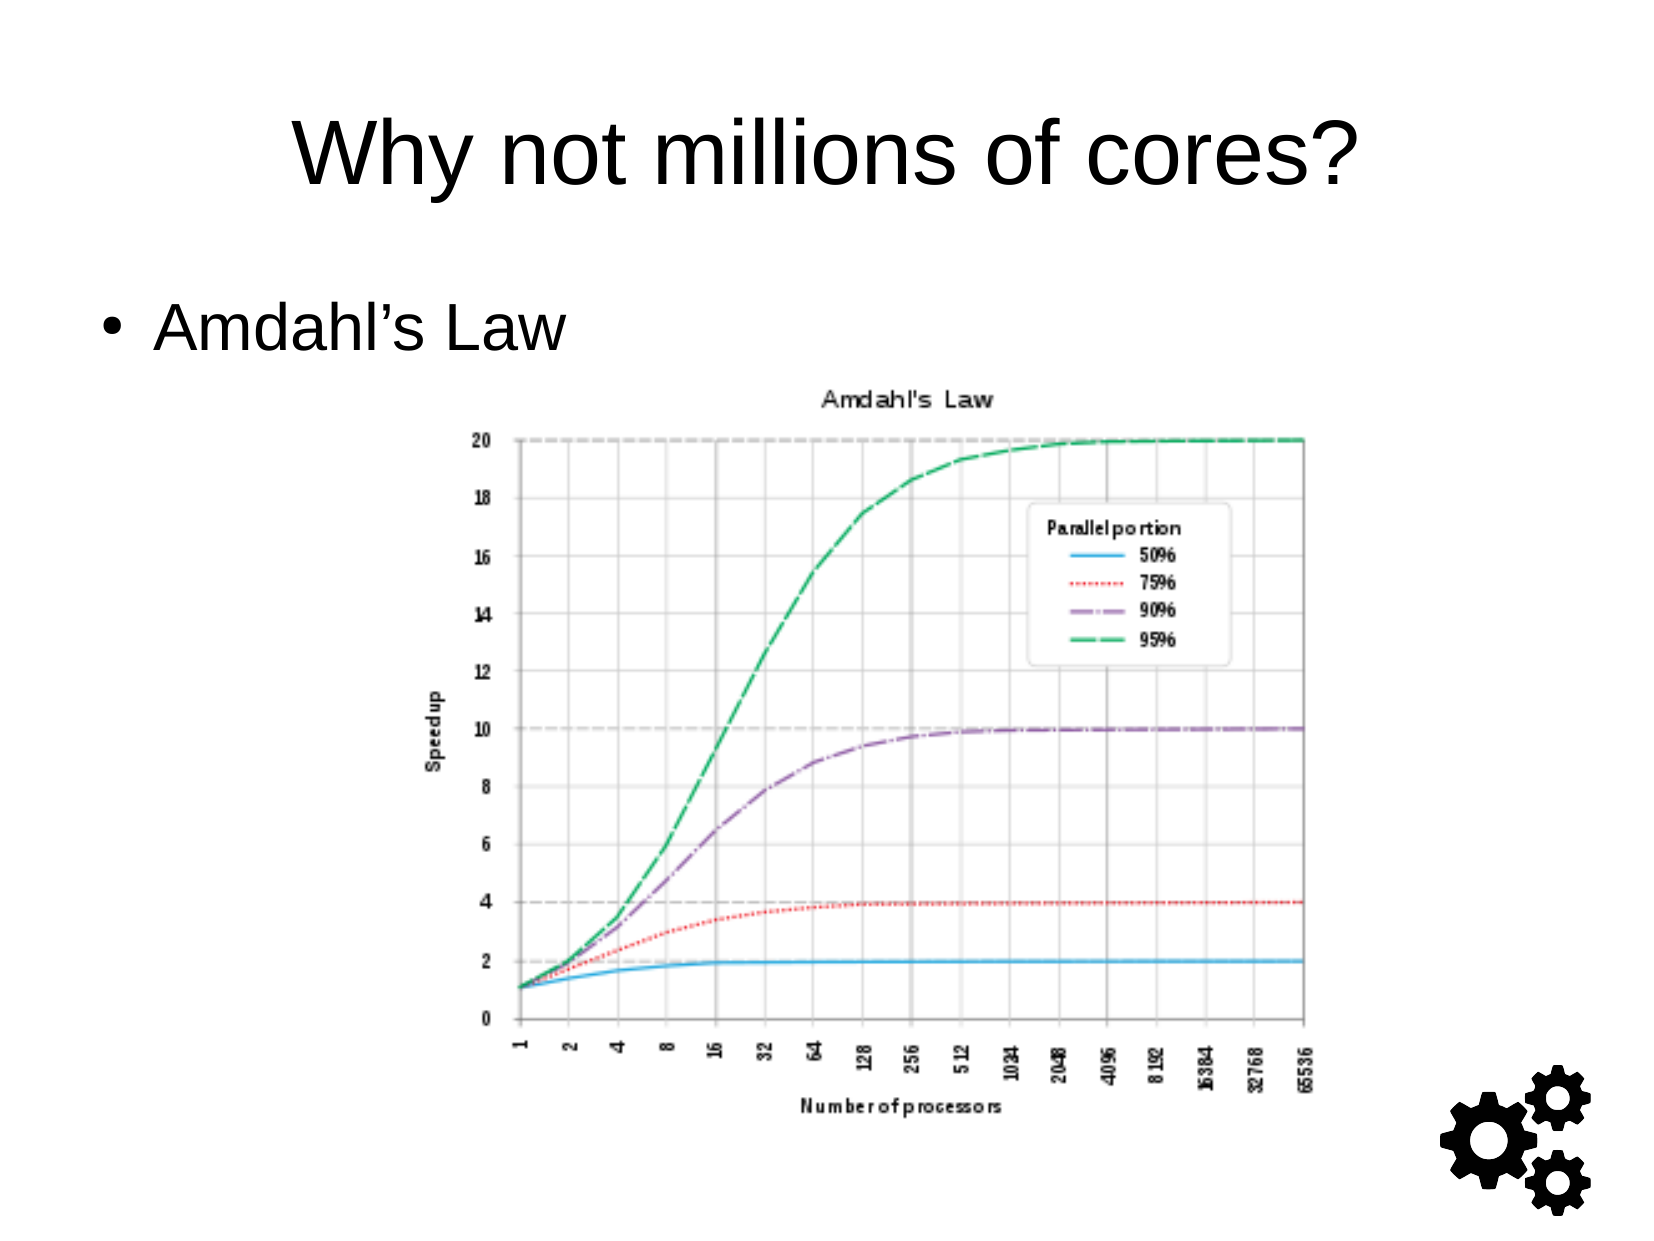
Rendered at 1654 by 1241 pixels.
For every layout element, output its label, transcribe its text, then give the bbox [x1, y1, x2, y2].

title Why not millions of cores? [82, 49, 1571, 257]
picture [401, 366, 1398, 1146]
list Amdahl’s Law [82, 290, 1571, 1010]
picture [1440, 1065, 1591, 1216]
